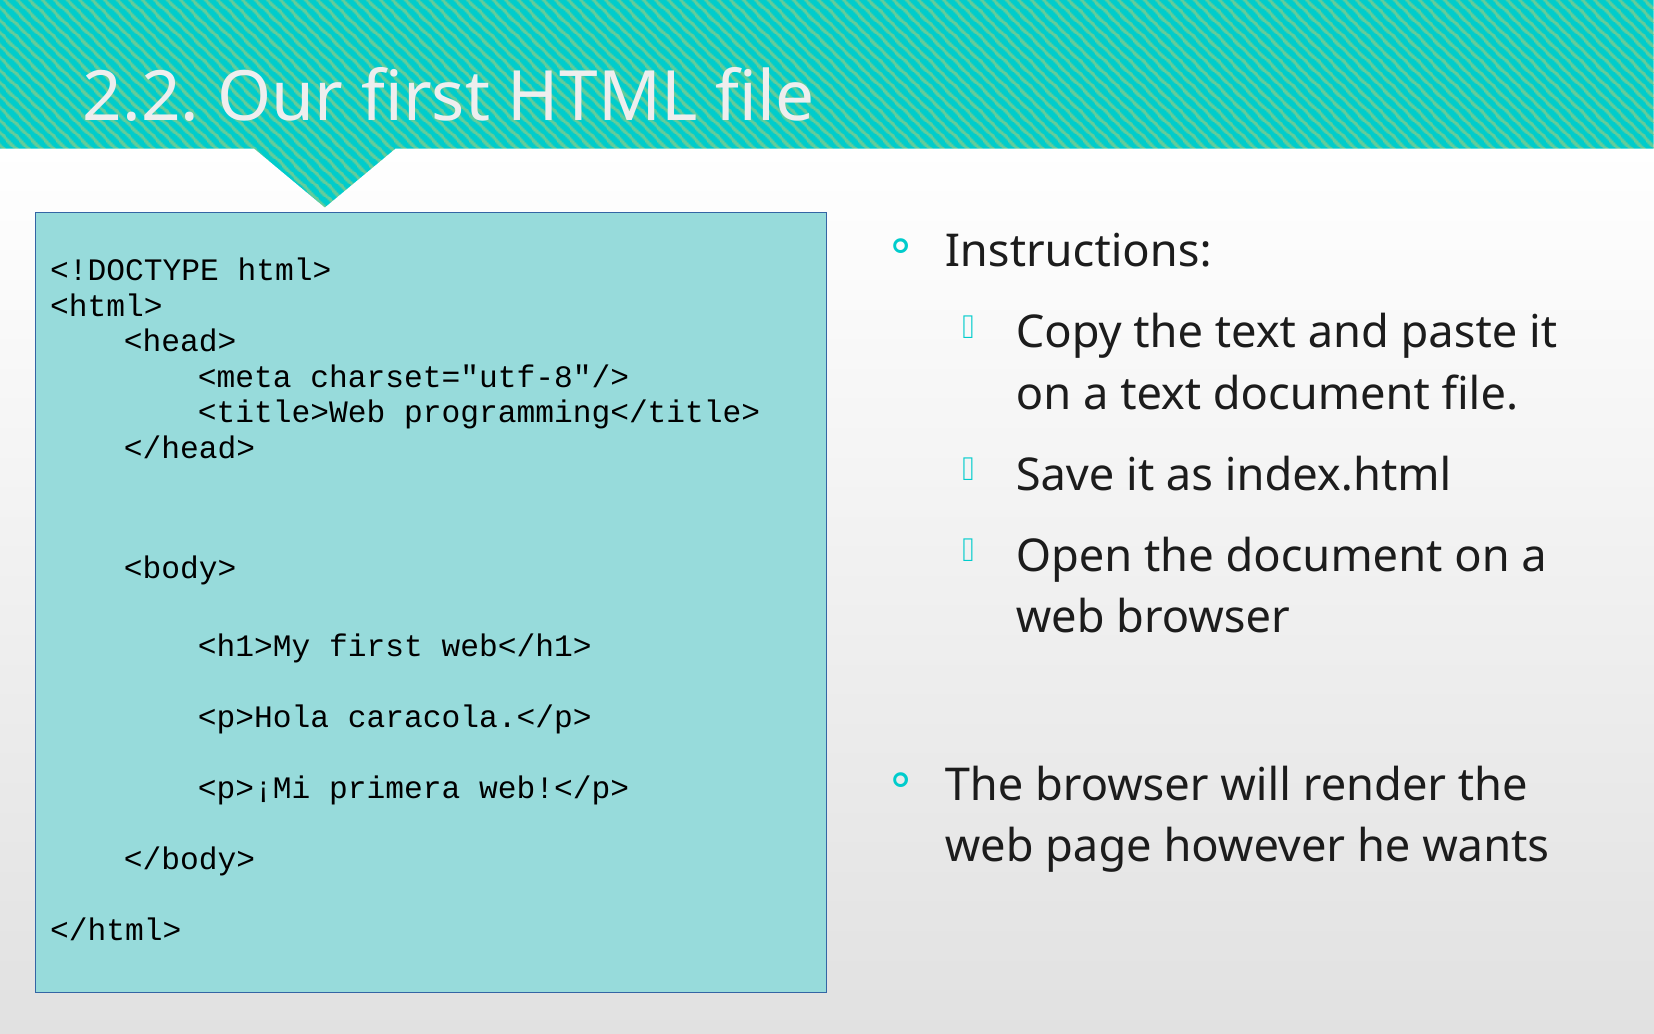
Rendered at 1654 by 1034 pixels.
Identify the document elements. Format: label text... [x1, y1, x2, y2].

picture [293, 180, 356, 206]
text_box <!DOCTYPE html> <html> <head> <meta charset="utf-8"/> <title>Web programming</title> </head> <body> <h1>My first web</h1> <p>Hola caracola.</p> <p>¡Mi primera web!</p> </body> </html> [35, 212, 827, 993]
picture [0, 0, 1654, 149]
title 2.2. Our first HTML file [82, 6, 1571, 180]
list Instructions: Copy the text and paste it on a text document file. Save it as index.html Open the document on a web browser The browser will render the web page however he wants [874, 218, 1607, 999]
